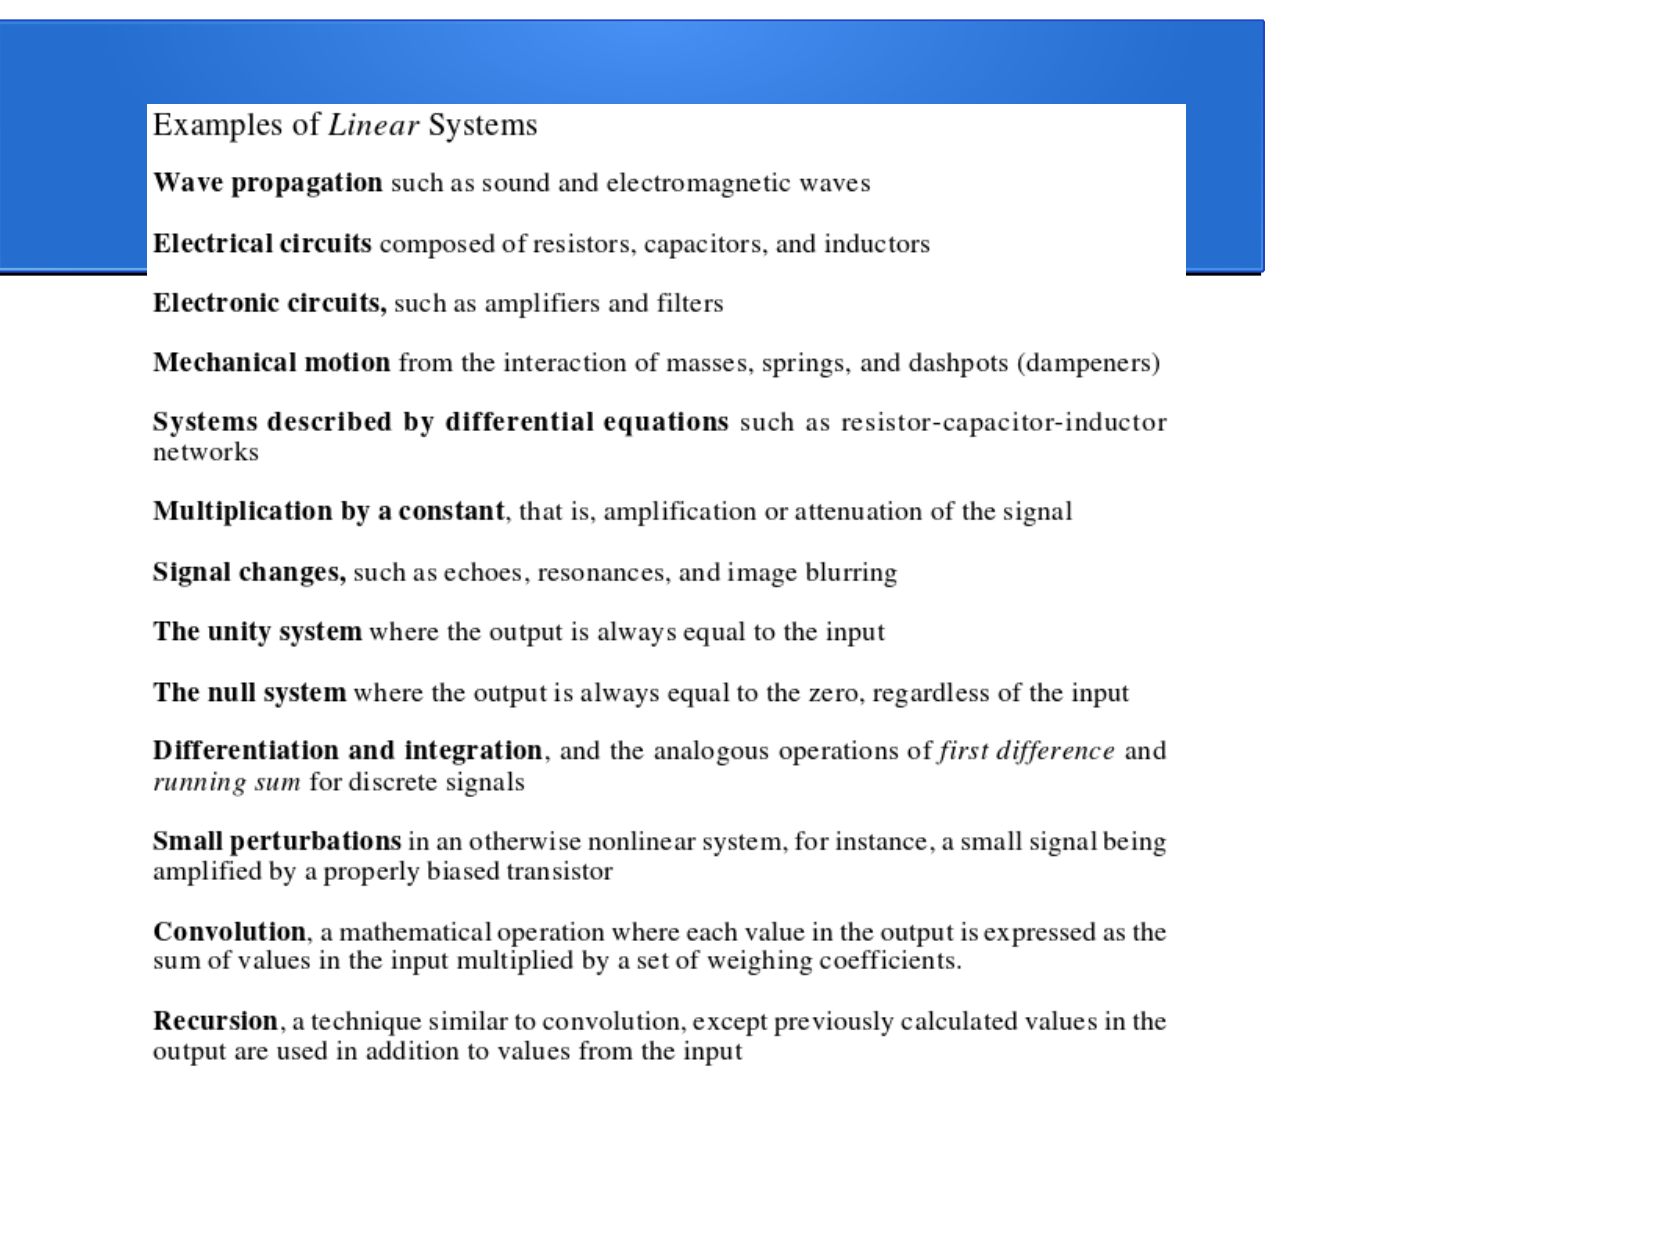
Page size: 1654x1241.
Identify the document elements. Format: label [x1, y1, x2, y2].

picture [147, 104, 1186, 1077]
